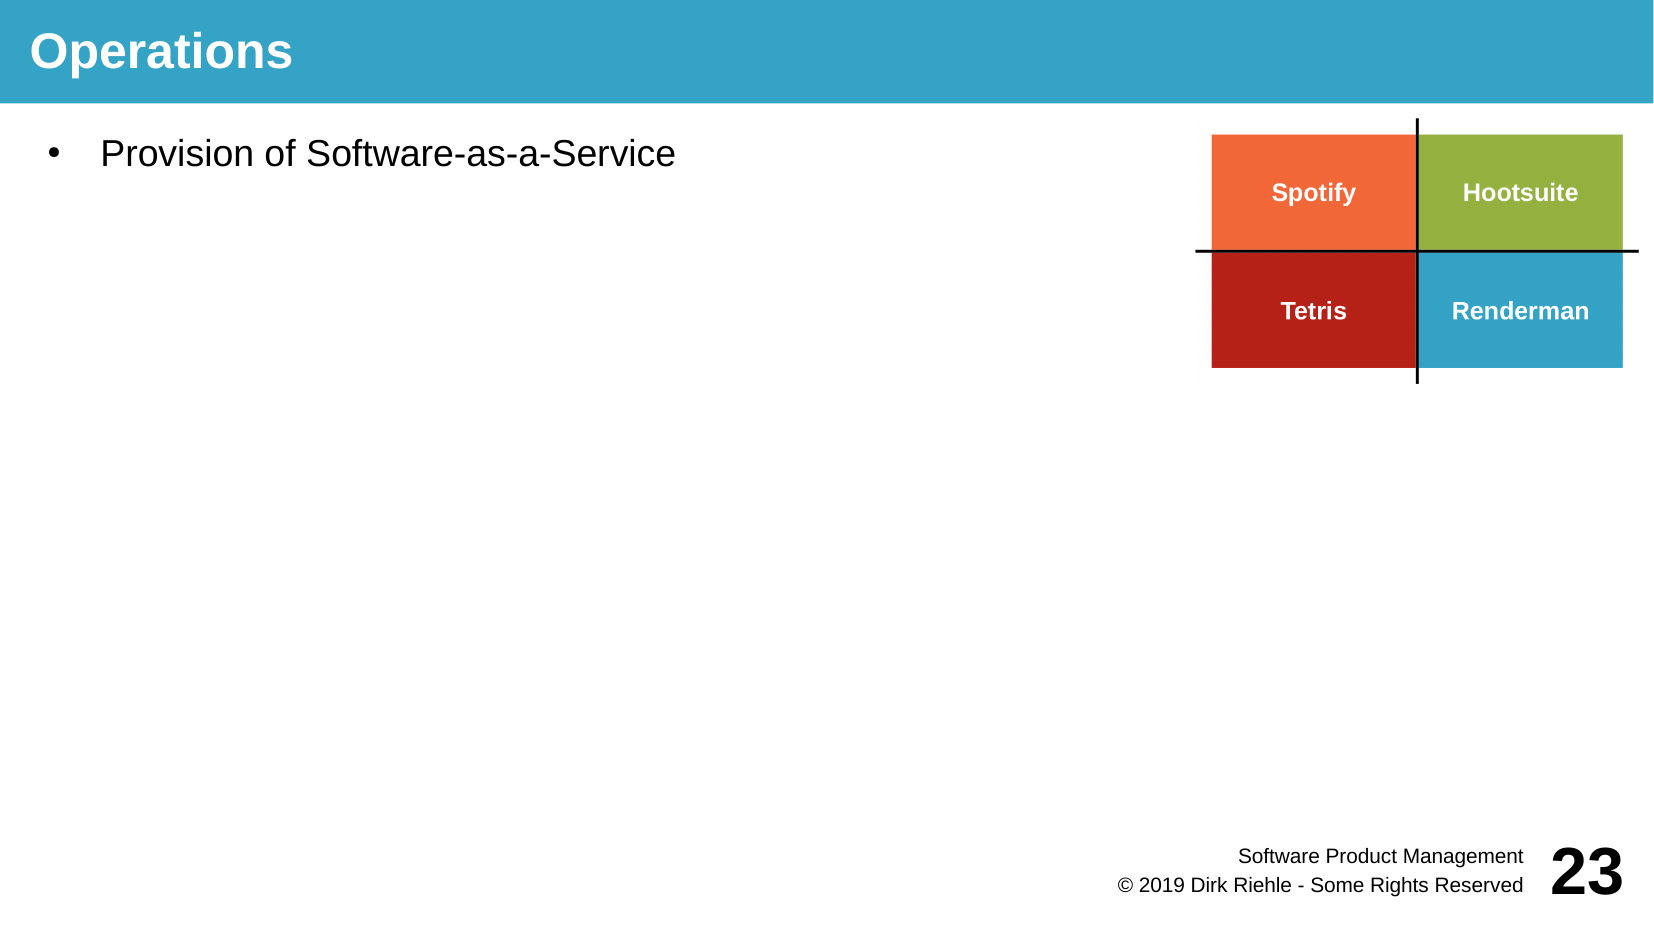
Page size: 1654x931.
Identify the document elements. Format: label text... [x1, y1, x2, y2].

title Operations [0, 0, 1654, 104]
picture [1195, 118, 1639, 384]
list Provision of Software-as-a-Service [29, 132, 1625, 813]
